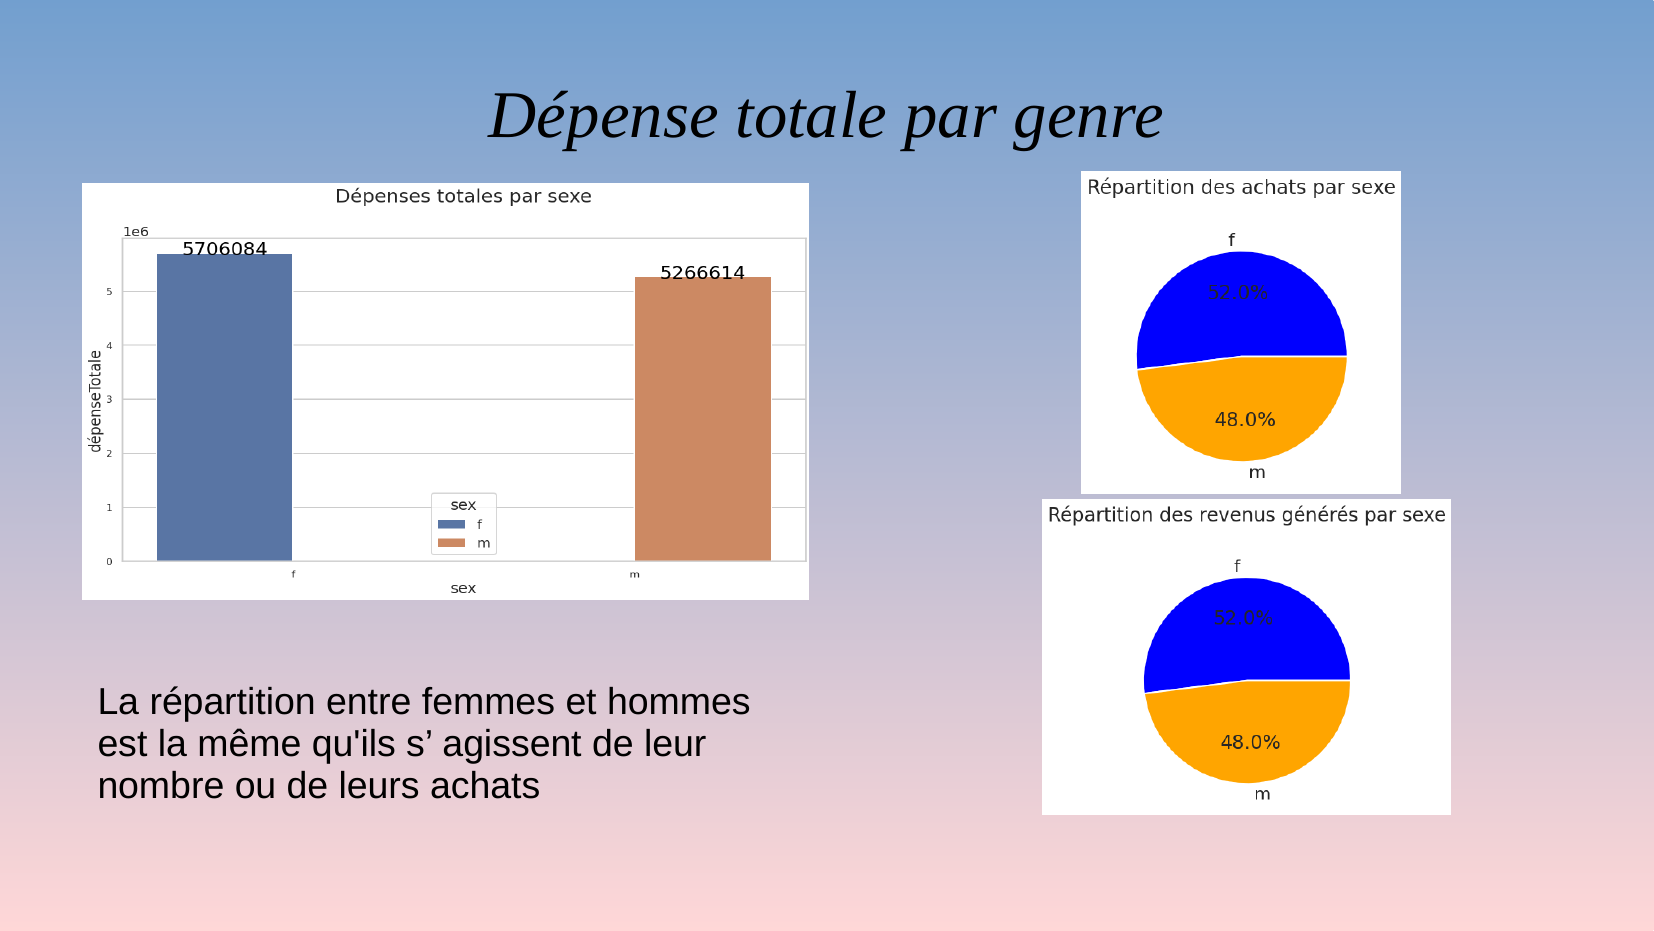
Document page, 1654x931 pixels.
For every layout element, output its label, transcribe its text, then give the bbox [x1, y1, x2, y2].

picture [1081, 171, 1401, 494]
picture [82, 183, 809, 600]
picture [1042, 499, 1451, 815]
title Dépense totale par genre [82, 37, 1571, 193]
text_box La répartition entre femmes et hommes est la même qu'ils s’ agissent de leur nombre ou de leurs achats [82, 673, 810, 815]
